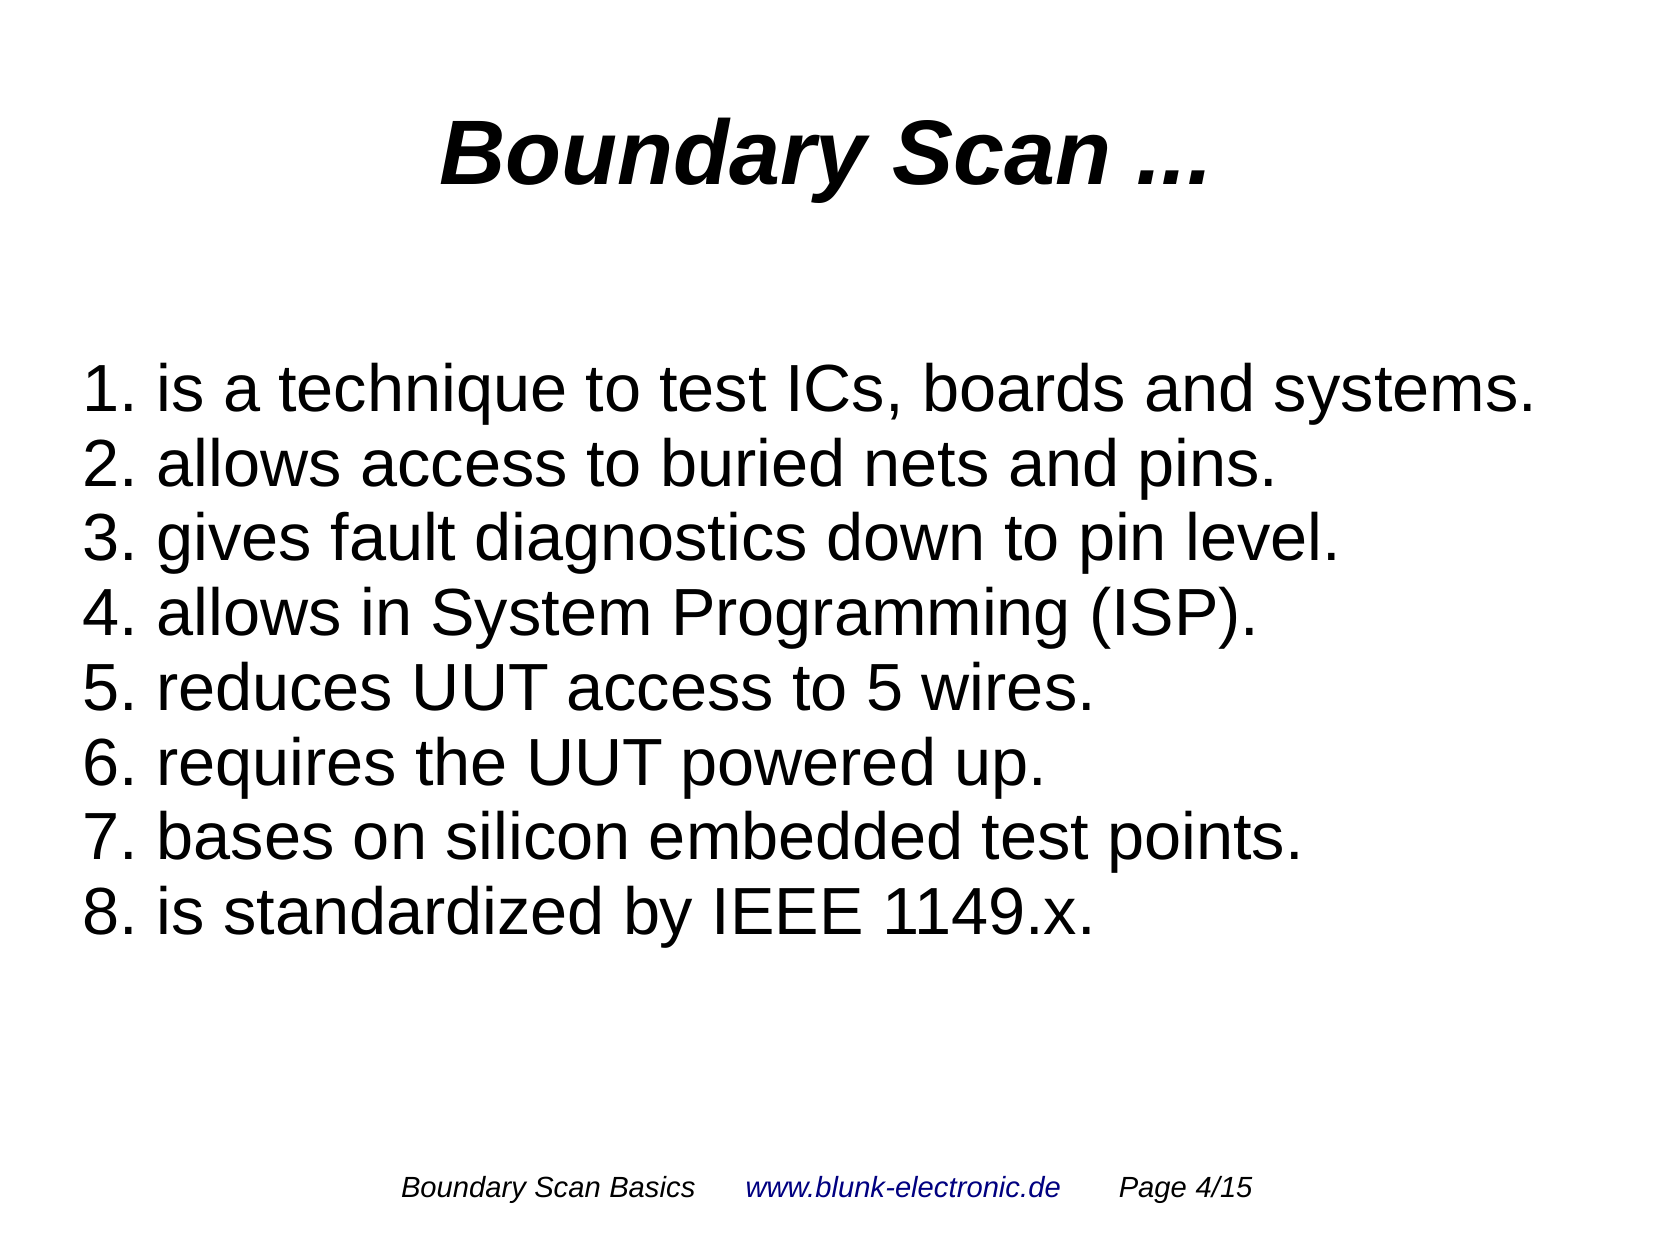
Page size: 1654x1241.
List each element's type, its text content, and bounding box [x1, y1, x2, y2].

title Boundary Scan ... [82, 49, 1571, 257]
text_box Boundary Scan Basics www.blunk-electronic.de Page <number>/15 [29, 1163, 1625, 1216]
subtitle is a technique to test ICs, boards and systems. allows access to buried nets and pins. gives fault diagnostics down to pin level. allows in System Programming (ISP). reduces UUT access to 5 wires. requires the UUT powered up. bases on silicon embedded test points. is standardized by IEEE 1149.x. [82, 290, 1571, 1010]
